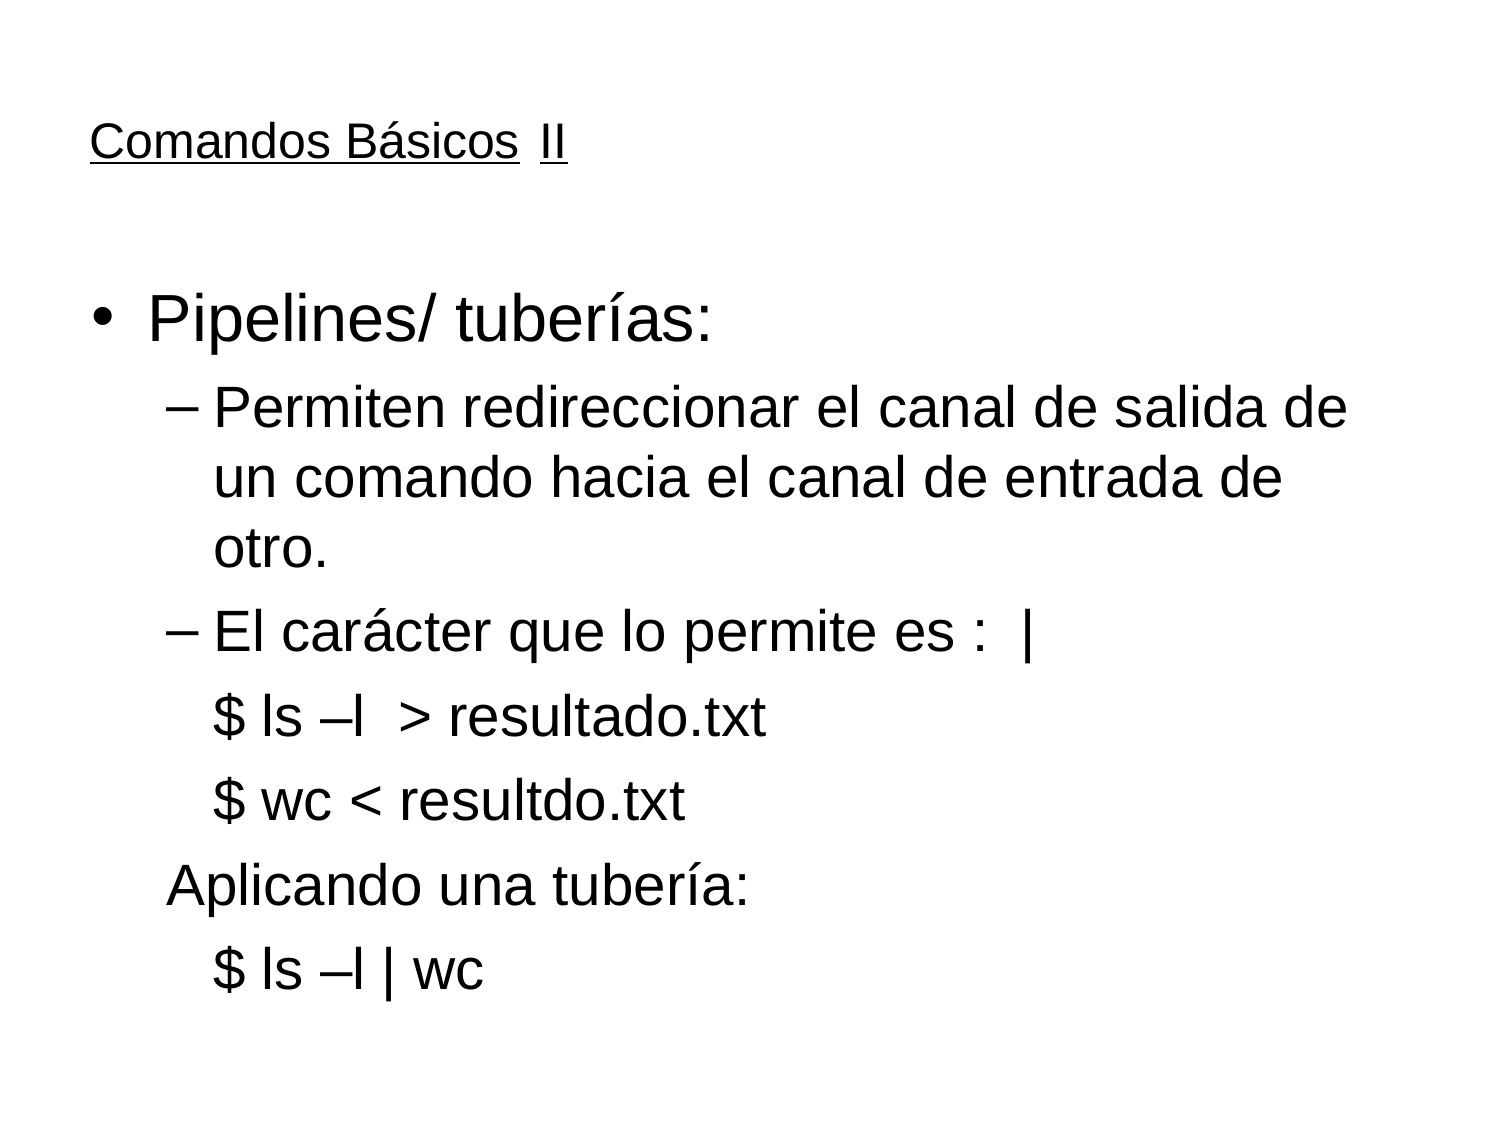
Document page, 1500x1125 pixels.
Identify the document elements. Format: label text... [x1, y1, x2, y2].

list Pipelines/ tuberías: Permiten redireccionar el canal de salida de un comando hacia el canal de entrada de otro. El carácter que lo permite es : | $ ls –l > resultado.txt $ wc < resultdo.txt Aplicando una tubería: $ ls –l | wc [76, 267, 1427, 1010]
title Comandos Básicos II [75, 45, 1426, 233]
